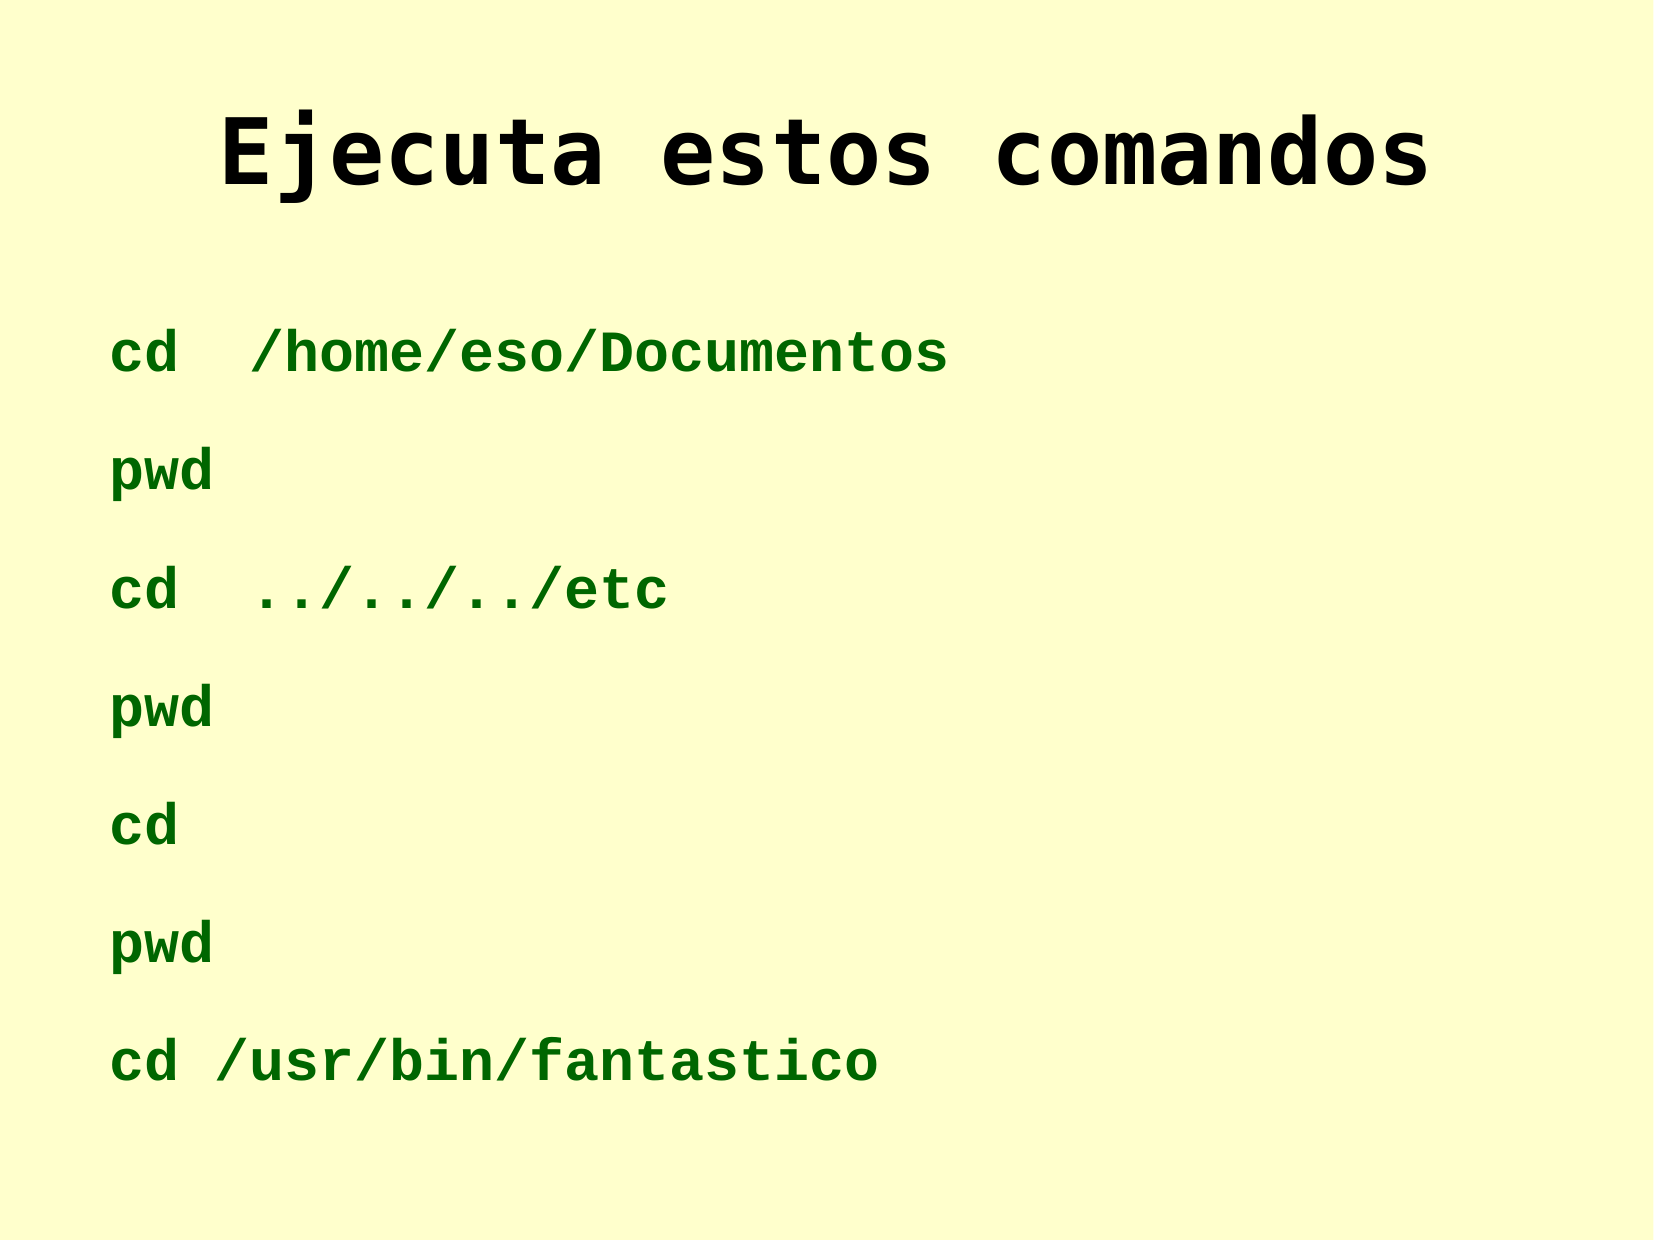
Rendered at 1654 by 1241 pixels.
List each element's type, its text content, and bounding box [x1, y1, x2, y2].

text_box pwd [94, 434, 1548, 556]
text_box cd /home/eso/Documentos [94, 316, 1548, 434]
text_box cd /usr/bin/fantastico [94, 1024, 1548, 1146]
text_box cd ../../../etc [94, 556, 1548, 670]
text_box cd [94, 788, 1548, 906]
title Ejecuta estos comandos [82, 49, 1571, 257]
text_box pwd [94, 906, 1548, 1024]
text_box pwd [94, 670, 1548, 788]
